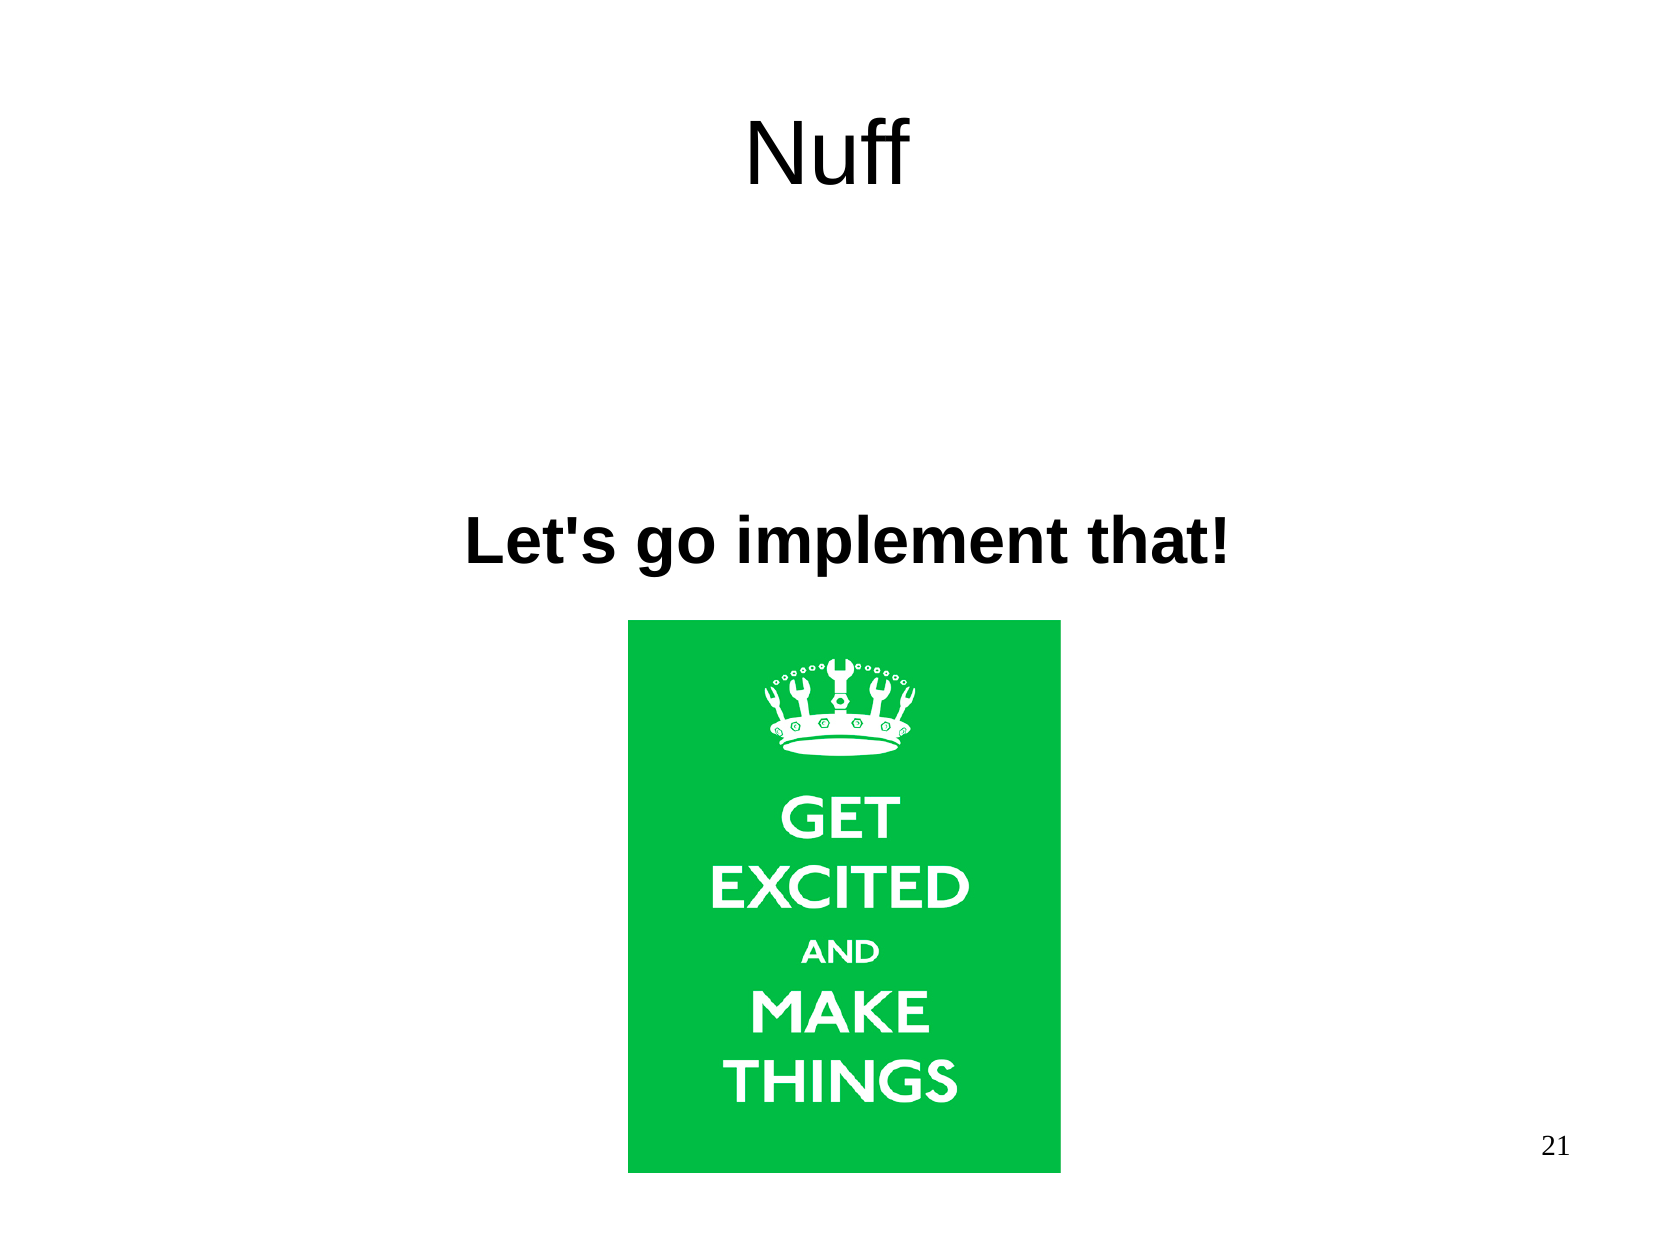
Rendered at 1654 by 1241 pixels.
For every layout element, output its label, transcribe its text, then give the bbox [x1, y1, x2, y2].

title Nuff [82, 49, 1571, 257]
picture [628, 620, 1061, 1173]
text_box Let's go implement that! [15, 495, 1647, 885]
